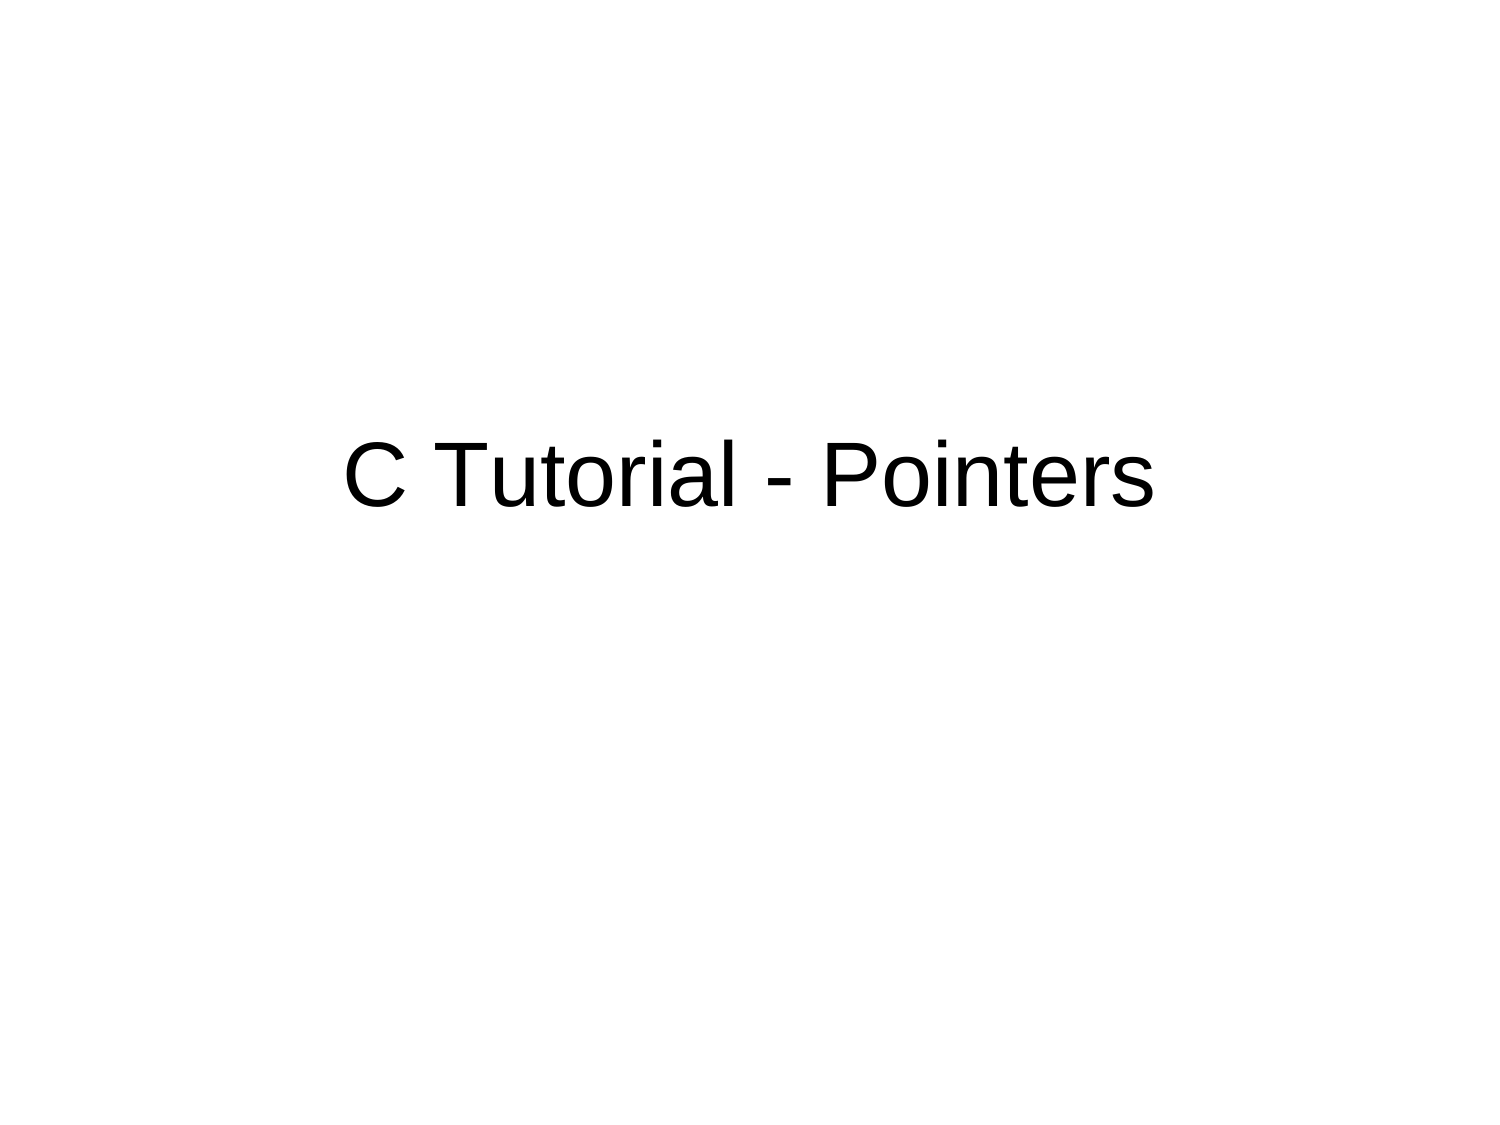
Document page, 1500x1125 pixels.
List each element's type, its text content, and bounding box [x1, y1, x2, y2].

title C Tutorial - Pointers [112, 349, 1388, 591]
